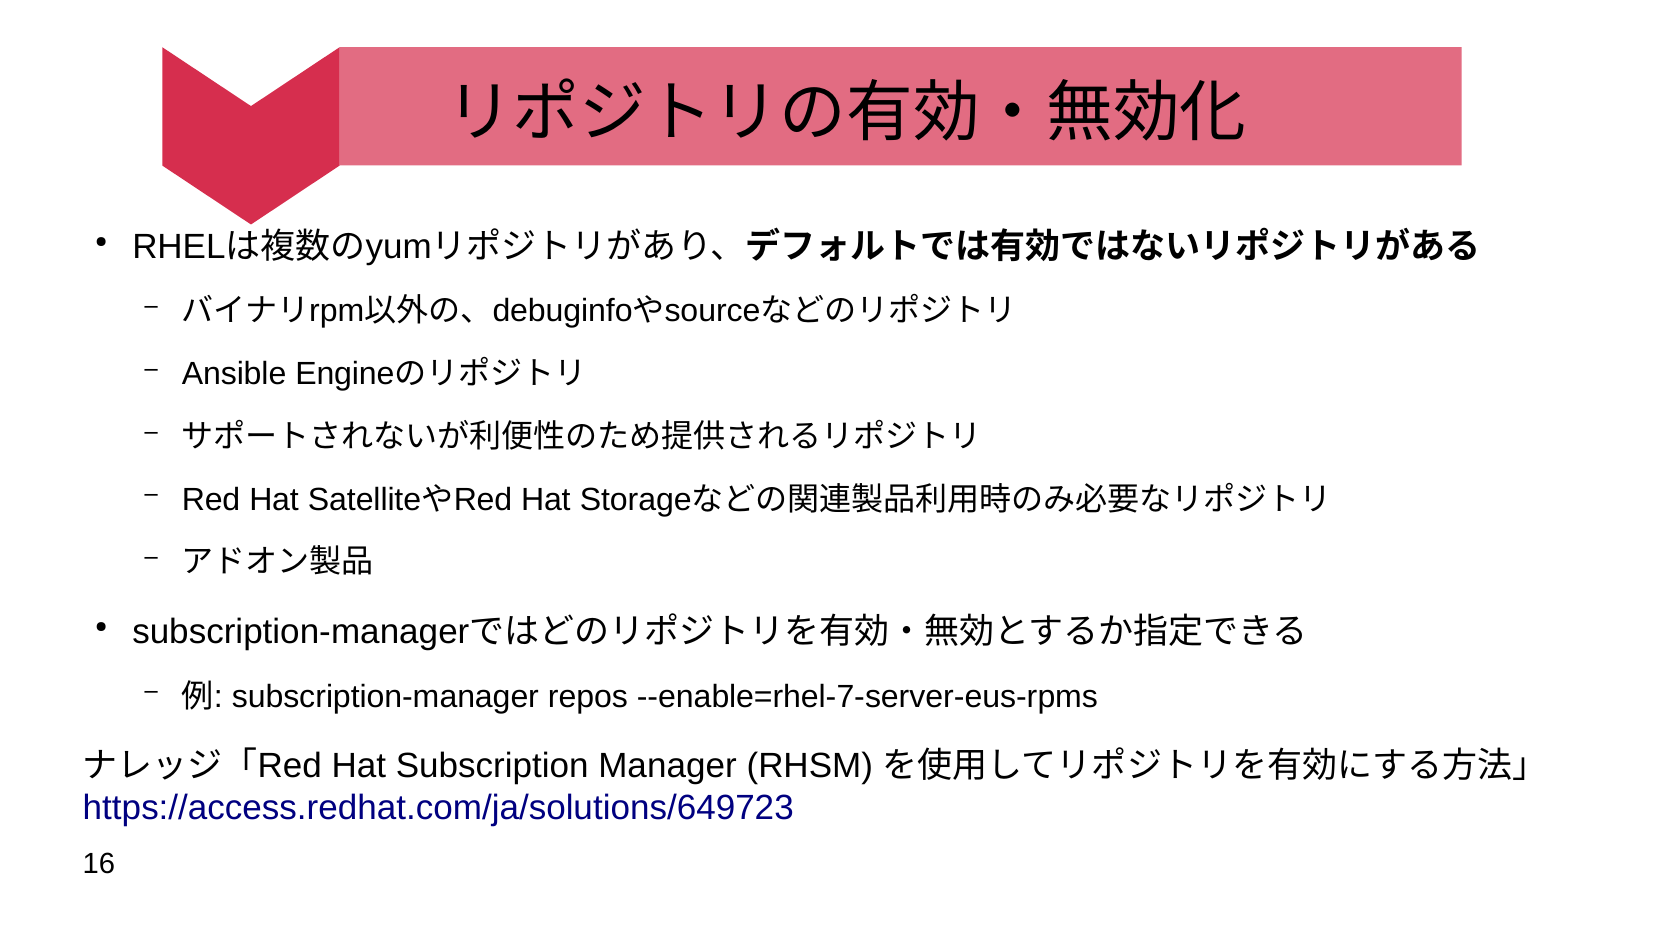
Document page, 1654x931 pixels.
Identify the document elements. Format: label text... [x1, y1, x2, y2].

text_box [162, 47, 340, 225]
list RHELは複数のyumリポジトリがあり、デフォルトでは有効ではないリポジトリがある バイナリrpm以外の、debuginfoやsourceなどのリポジトリ Ansible Engineのリポジトリ サポートされないが利便性のため提供されるリポジトリ Red Hat SatelliteやRed Hat Storageなどの関連製品利用時のみ必要なリポジトリ アドオン製品 subscription-managerではどのリポジトリを有効・無効とするか指定できる 例: subscription-manager repos --enable=rhel-7-server-eus-rpms ナレッジ「Red Hat Subscription Manager (RHSM) を使用してリポジトリを有効にする方法」https://access.redhat.com/ja/solutions/649723 [82, 217, 1565, 827]
text_box リポジトリの有効・無効化 [340, 47, 1462, 166]
